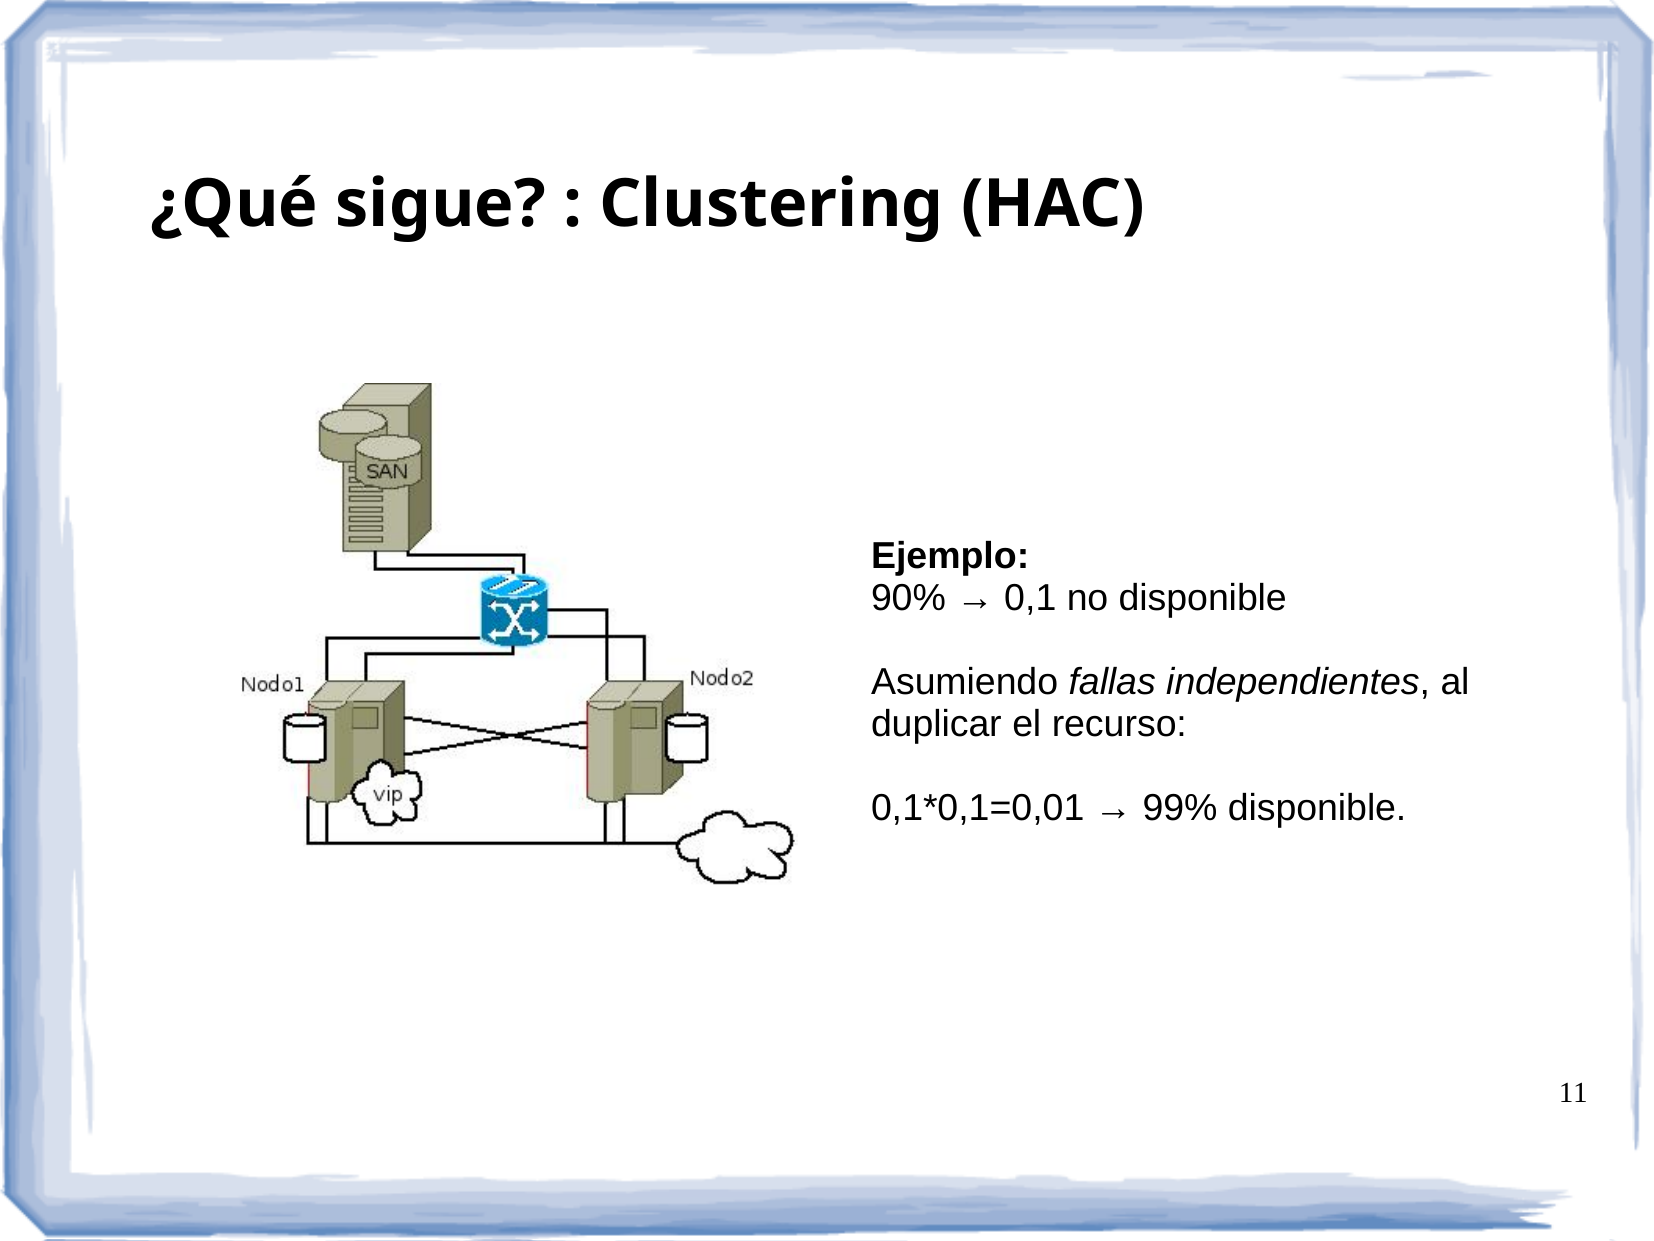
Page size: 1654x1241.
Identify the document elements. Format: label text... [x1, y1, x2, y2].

picture [0, 0, 1654, 1241]
text_box ¿Qué sigue? : Clustering (HAC) [135, 147, 1168, 250]
text_box Ejemplo: 90% → 0,1 no disponible Asumiendo fallas independientes, al duplicar el recurso: 0,1*0,1=0,01 → 99% disponible. [856, 527, 1495, 833]
